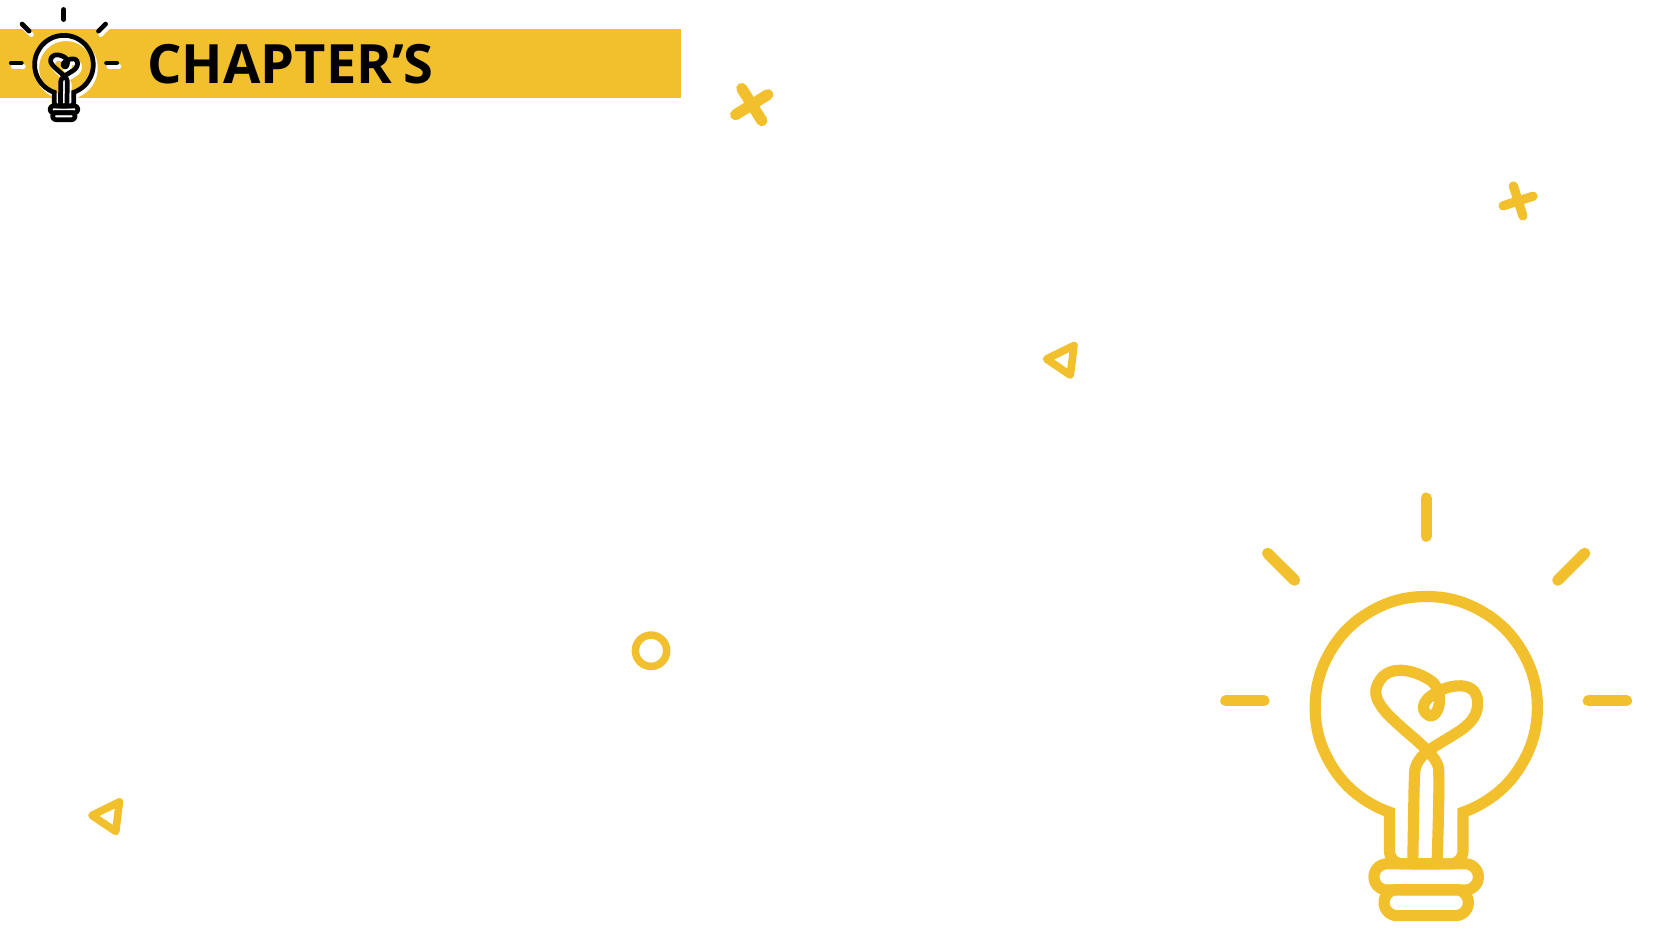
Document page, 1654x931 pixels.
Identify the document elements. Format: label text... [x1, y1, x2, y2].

title CHAPTER’S [147, 0, 785, 137]
